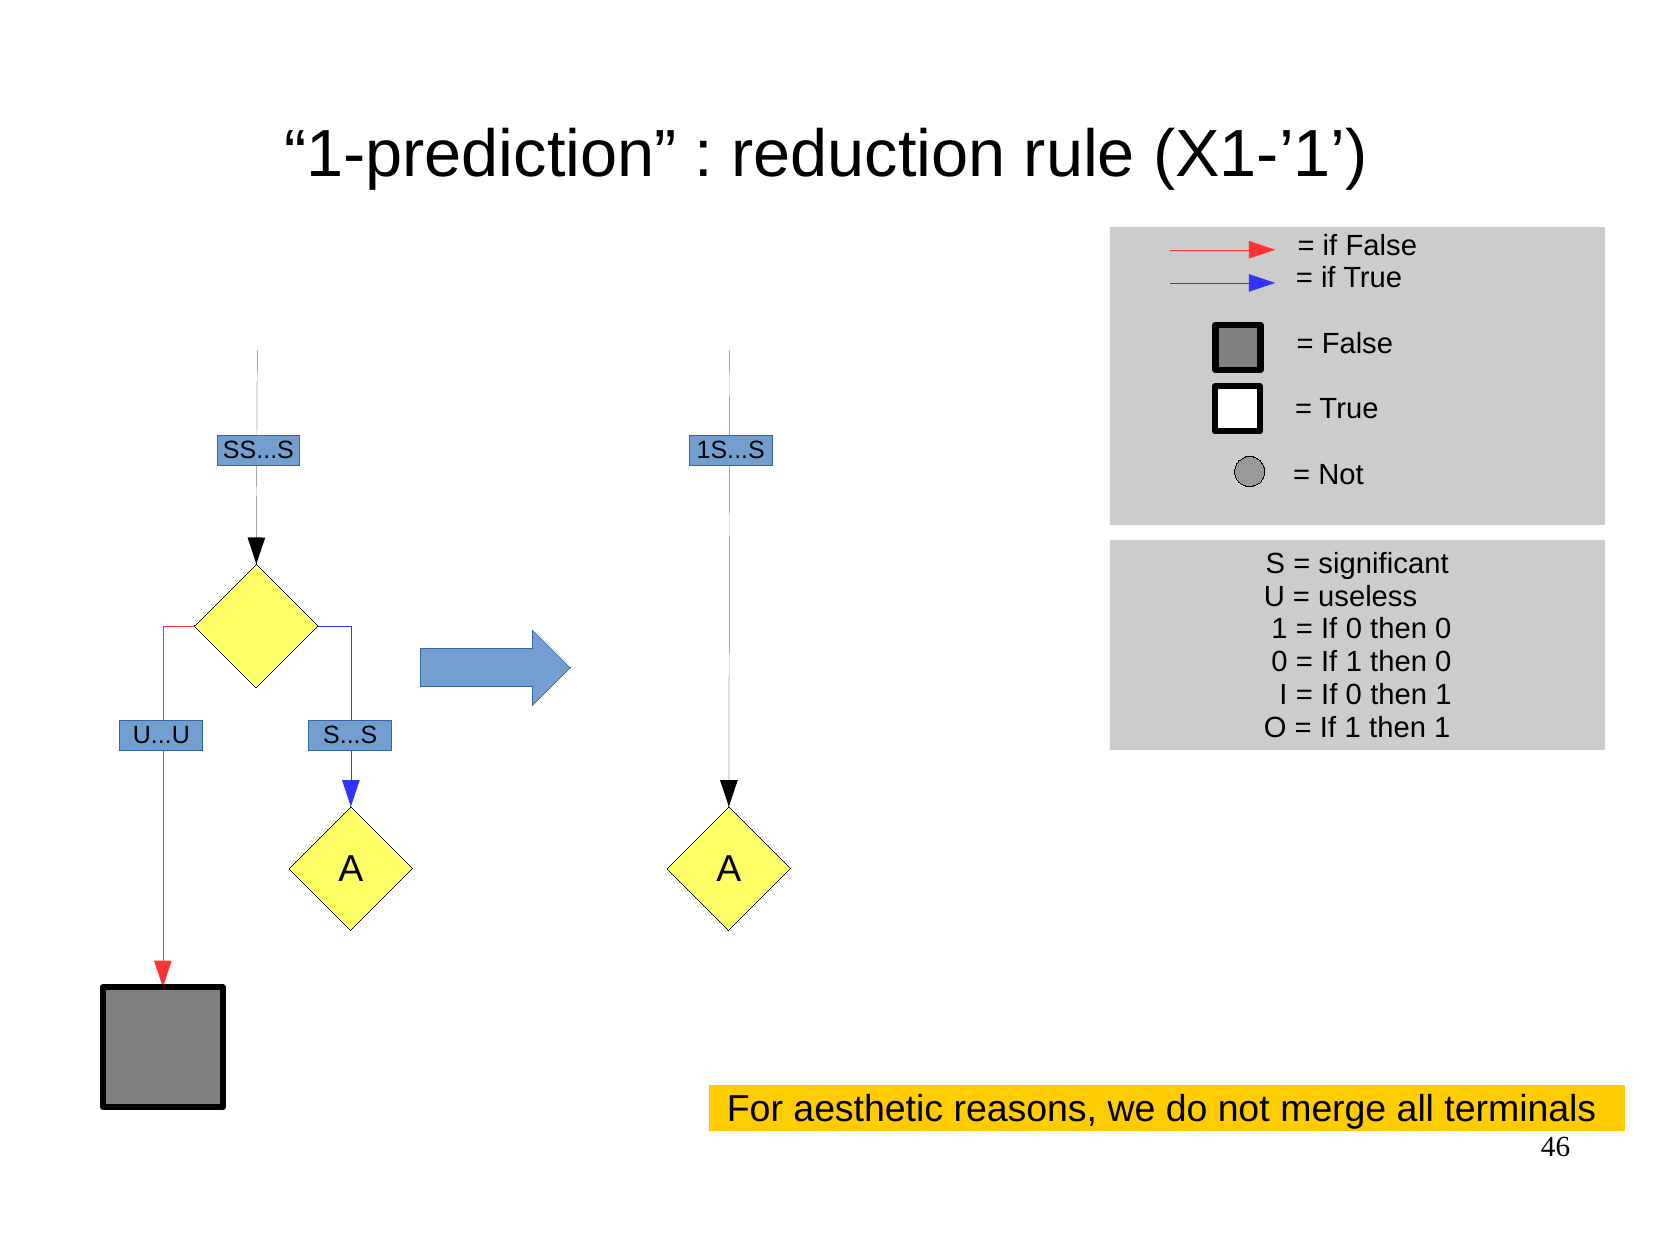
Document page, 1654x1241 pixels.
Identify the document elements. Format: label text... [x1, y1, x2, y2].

title “1-prediction” : reduction rule (X1-’1’) [82, 49, 1571, 257]
text_box [194, 563, 318, 688]
text_box [420, 630, 571, 706]
text_box SS...S [217, 435, 300, 466]
text_box 1S...S [689, 435, 773, 466]
text_box For aesthetic reasons, we do not merge all terminals [709, 1085, 1625, 1131]
text_box S = significant U = useless 1 = If 0 then 0 0 = If 1 then 0 I = If 0 then 1 O = If 1 then 1 [1109, 540, 1605, 750]
text_box = if False = if True = False = True = Not [1109, 227, 1605, 525]
text_box U...U [119, 720, 203, 751]
text_box S...S [308, 720, 392, 751]
text_box [1215, 386, 1261, 432]
text_box [1215, 324, 1261, 370]
text_box A [289, 806, 413, 931]
text_box [1234, 456, 1265, 487]
text_box [102, 987, 223, 1108]
text_box A [667, 806, 791, 931]
